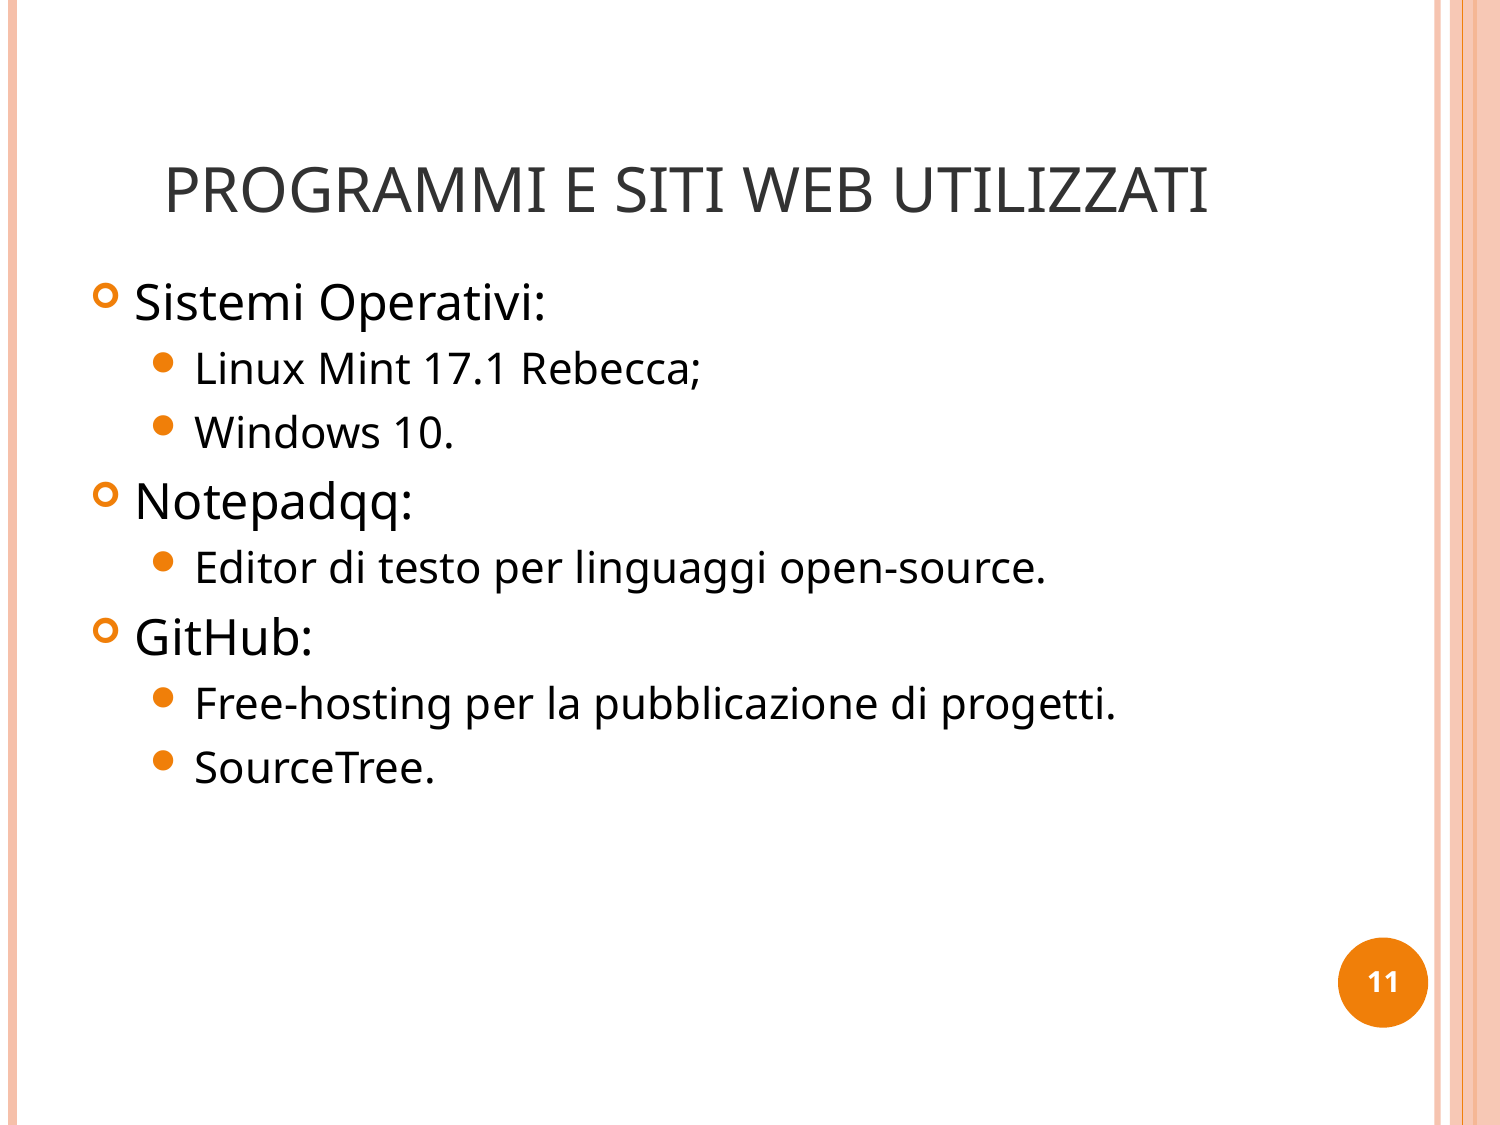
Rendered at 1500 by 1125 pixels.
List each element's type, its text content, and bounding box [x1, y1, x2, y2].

text_box <numero> [1333, 940, 1434, 1027]
title PROGRAMMI E SITI WEB UTILIZZATI [74, 45, 1300, 233]
list Sistemi Operativi: Linux Mint 17.1 Rebecca; Windows 10. Notepadqq: Editor di testo per linguaggi open-source. GitHub: Free-hosting per la pubblicazione di progetti. SourceTree. [74, 262, 1300, 1062]
